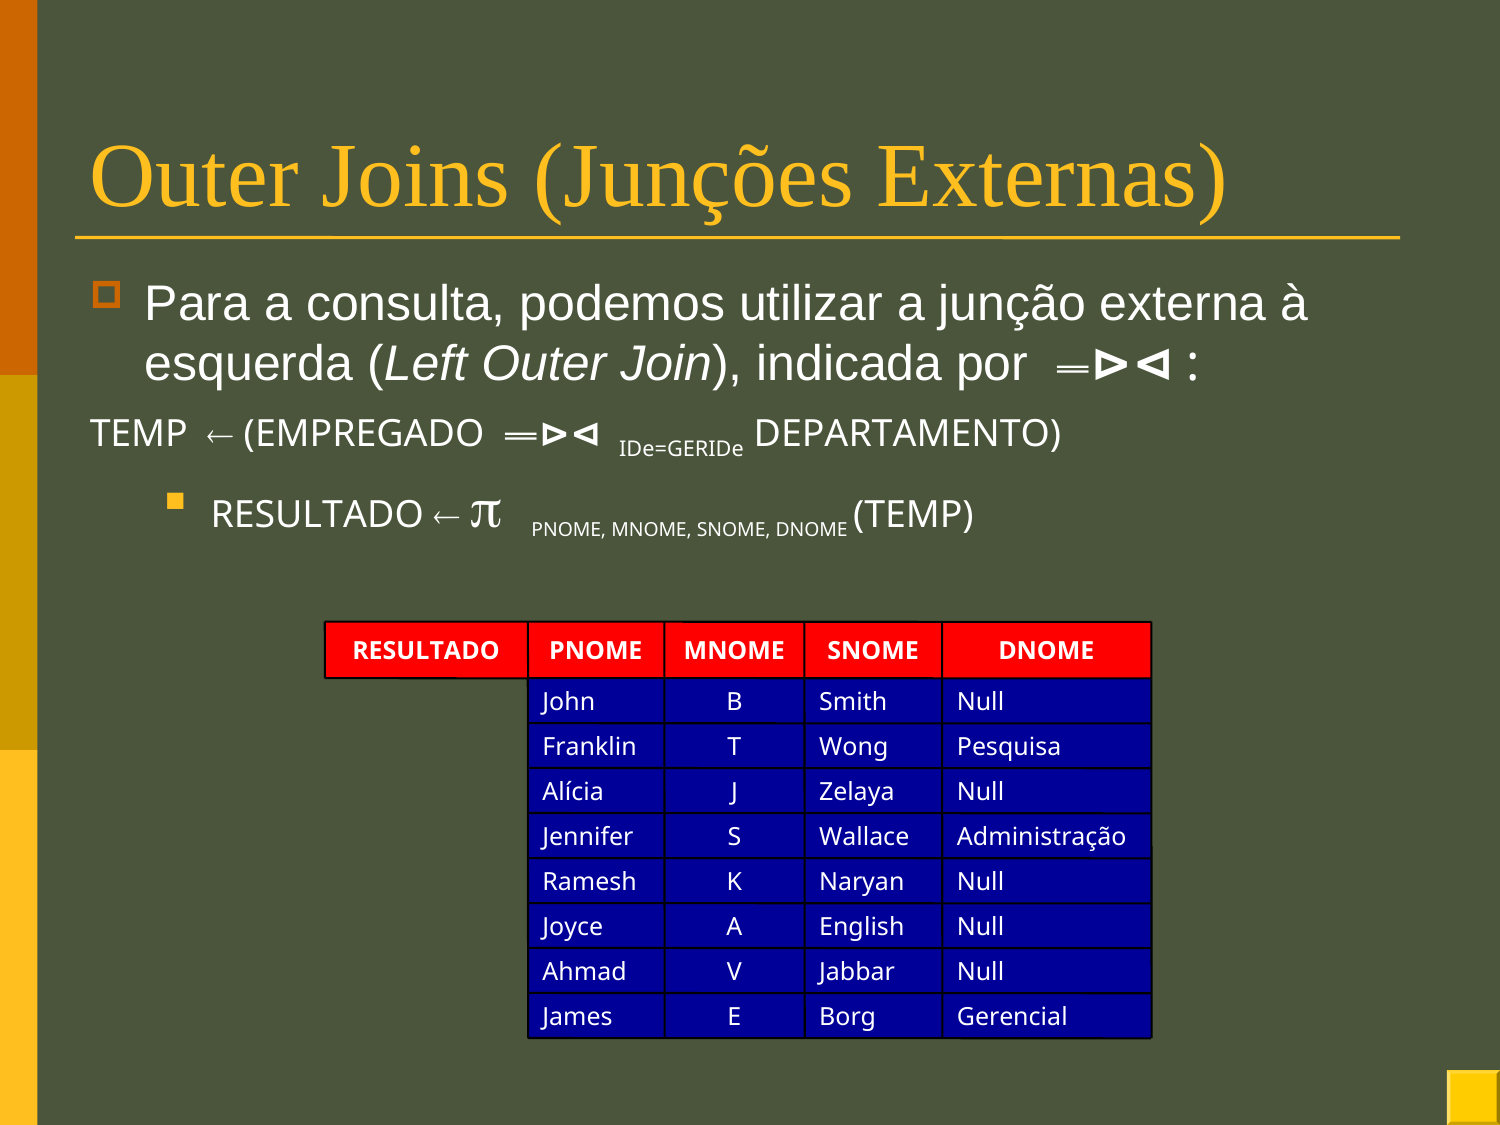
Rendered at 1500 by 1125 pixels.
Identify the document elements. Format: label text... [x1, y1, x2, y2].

text_box Franklin [529, 725, 663, 766]
text_box S [666, 815, 803, 857]
text_box James [530, 994, 663, 1037]
text_box Alícia [529, 769, 663, 812]
text_box Joyce [530, 905, 663, 946]
title Outer Joins (Junções Externas)‏ [75, 45, 1426, 233]
text_box Ramesh [529, 860, 663, 902]
text_box Pesquisa [944, 725, 1150, 767]
text_box Borg [806, 995, 941, 1037]
text_box Jennifer [529, 815, 663, 857]
text_box Smith [806, 680, 941, 722]
text_box Wong [806, 725, 941, 767]
text_box Null [944, 860, 1150, 902]
text_box John [529, 680, 663, 722]
text_box RESULTADO [326, 623, 527, 677]
text_box Wallace [806, 815, 941, 857]
text_box English [806, 905, 941, 947]
text_box Null [944, 950, 1150, 992]
text_box [1448, 1070, 1500, 1125]
text_box DNOME [944, 623, 1150, 677]
list Para a consulta, podemos utilizar a junção externa à esquerda (Left Outer Join), indicada por ᆖ⊳⊲: TEMP  (EMPREGADO ᆖ⊳⊲ IDe=GERIDe DEPARTAMENTO)‏ RESULTADO  PNOME, MNOME, SNOME, DNOME (TEMP)‏ [75, 262, 1426, 571]
text_box SNOME [806, 623, 941, 677]
text_box E [666, 995, 803, 1037]
text_box PNOME [529, 623, 663, 677]
text_box Null [944, 680, 1150, 722]
text_box J [666, 770, 803, 812]
text_box Naryan [806, 860, 941, 902]
text_box V [666, 949, 803, 992]
text_box Zelaya [806, 770, 941, 812]
text_box T [666, 725, 803, 767]
text_box 2500 [1446, 1070, 1451, 1125]
text_box Gerencial [944, 995, 1150, 1037]
text_box Null [944, 905, 1150, 947]
text_box B [666, 680, 803, 722]
text_box Ahmad [530, 949, 663, 991]
text_box A [666, 905, 803, 946]
text_box Administração [944, 815, 1150, 857]
text_box MNOME [666, 623, 803, 677]
text_box K [666, 860, 803, 902]
text_box Jabbar [806, 950, 941, 992]
text_box Null [944, 770, 1150, 812]
